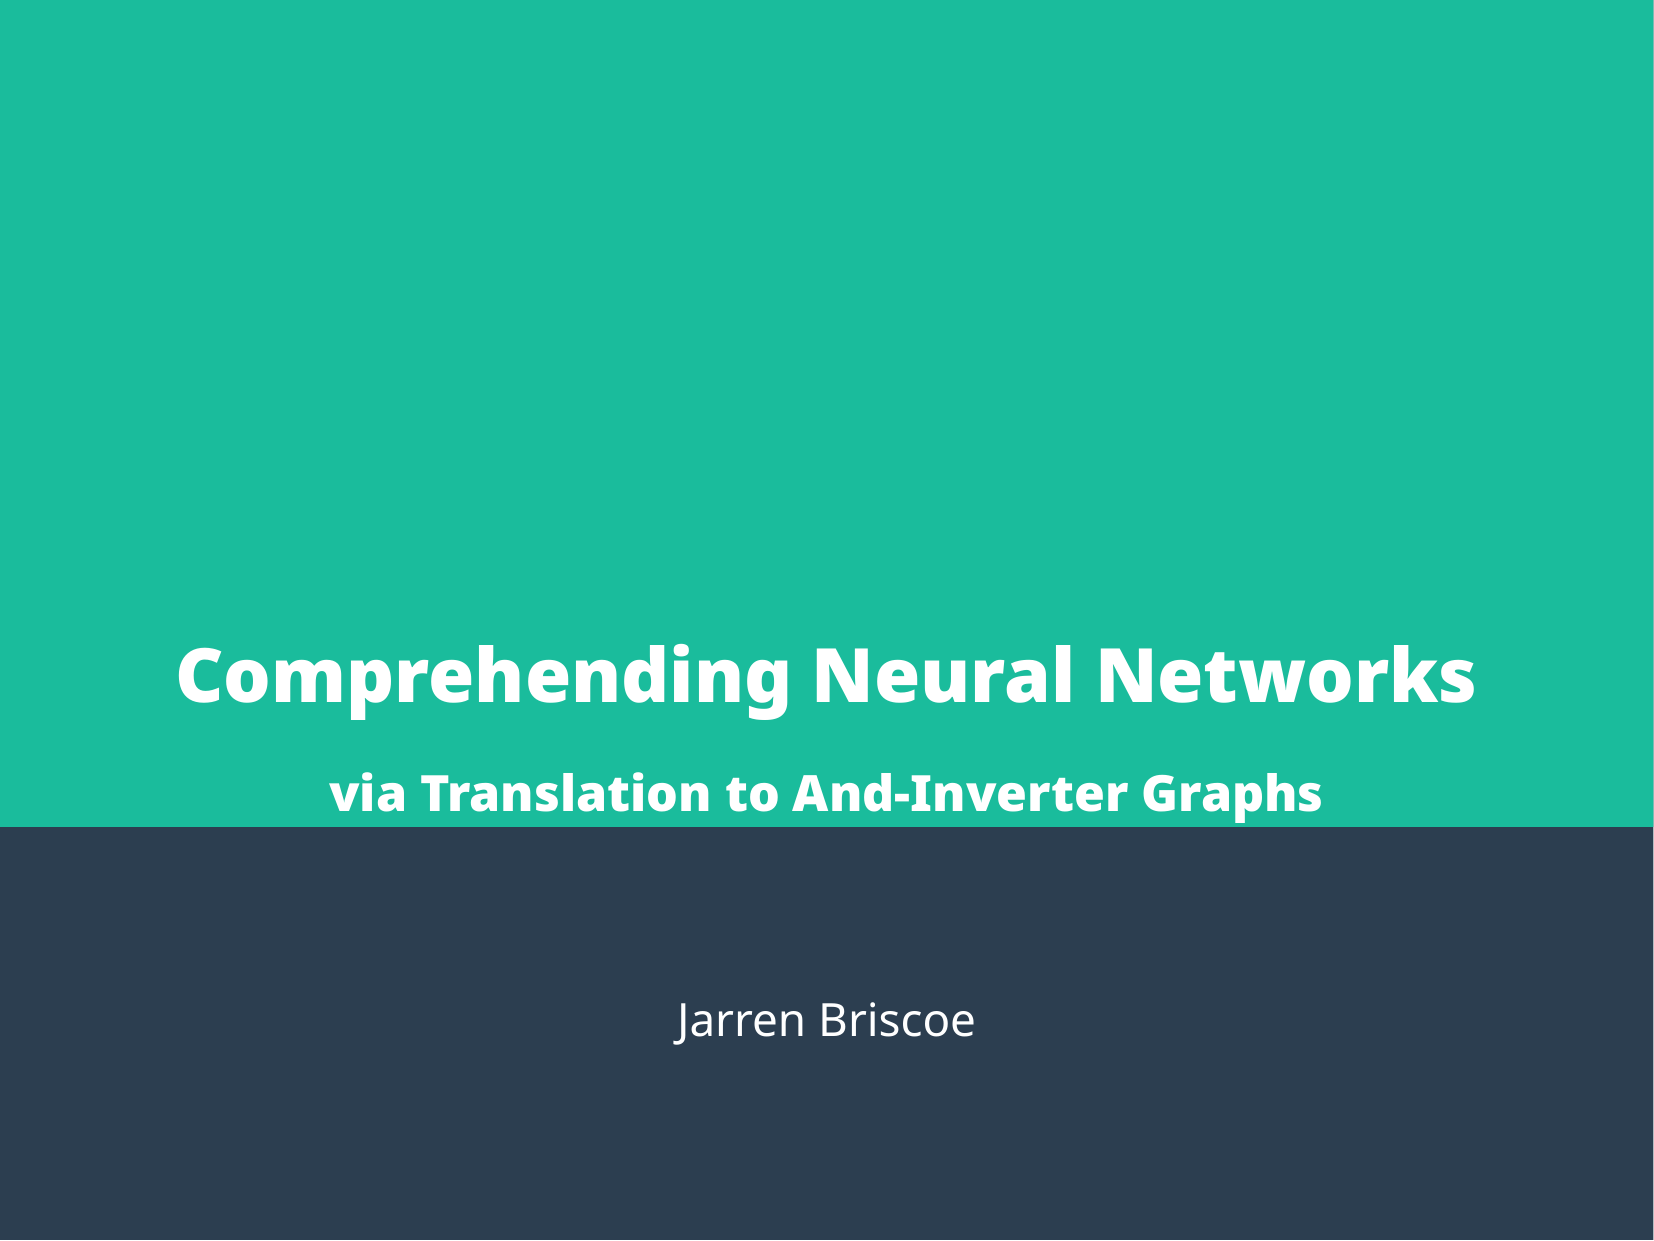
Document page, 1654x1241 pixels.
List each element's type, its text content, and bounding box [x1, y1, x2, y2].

subtitle Jarren Briscoe [59, 856, 1595, 1182]
title Comprehending Neural Networks via Translation to And-Inverter Graphs [59, 589, 1595, 808]
